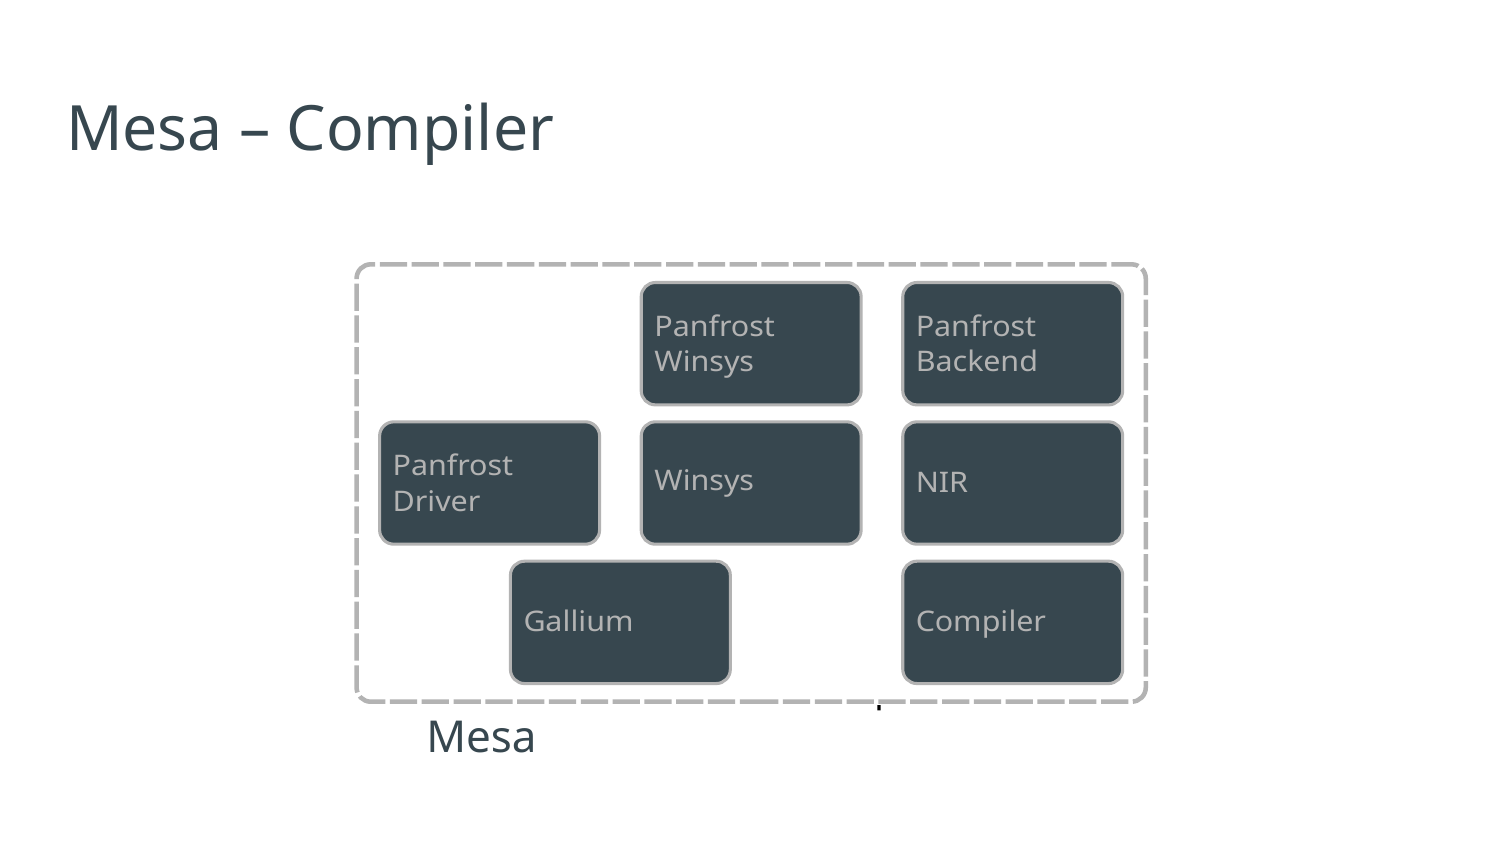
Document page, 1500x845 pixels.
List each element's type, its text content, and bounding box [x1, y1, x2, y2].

title Mesa – Compiler [51, 72, 1449, 167]
picture [0, 199, 1500, 800]
